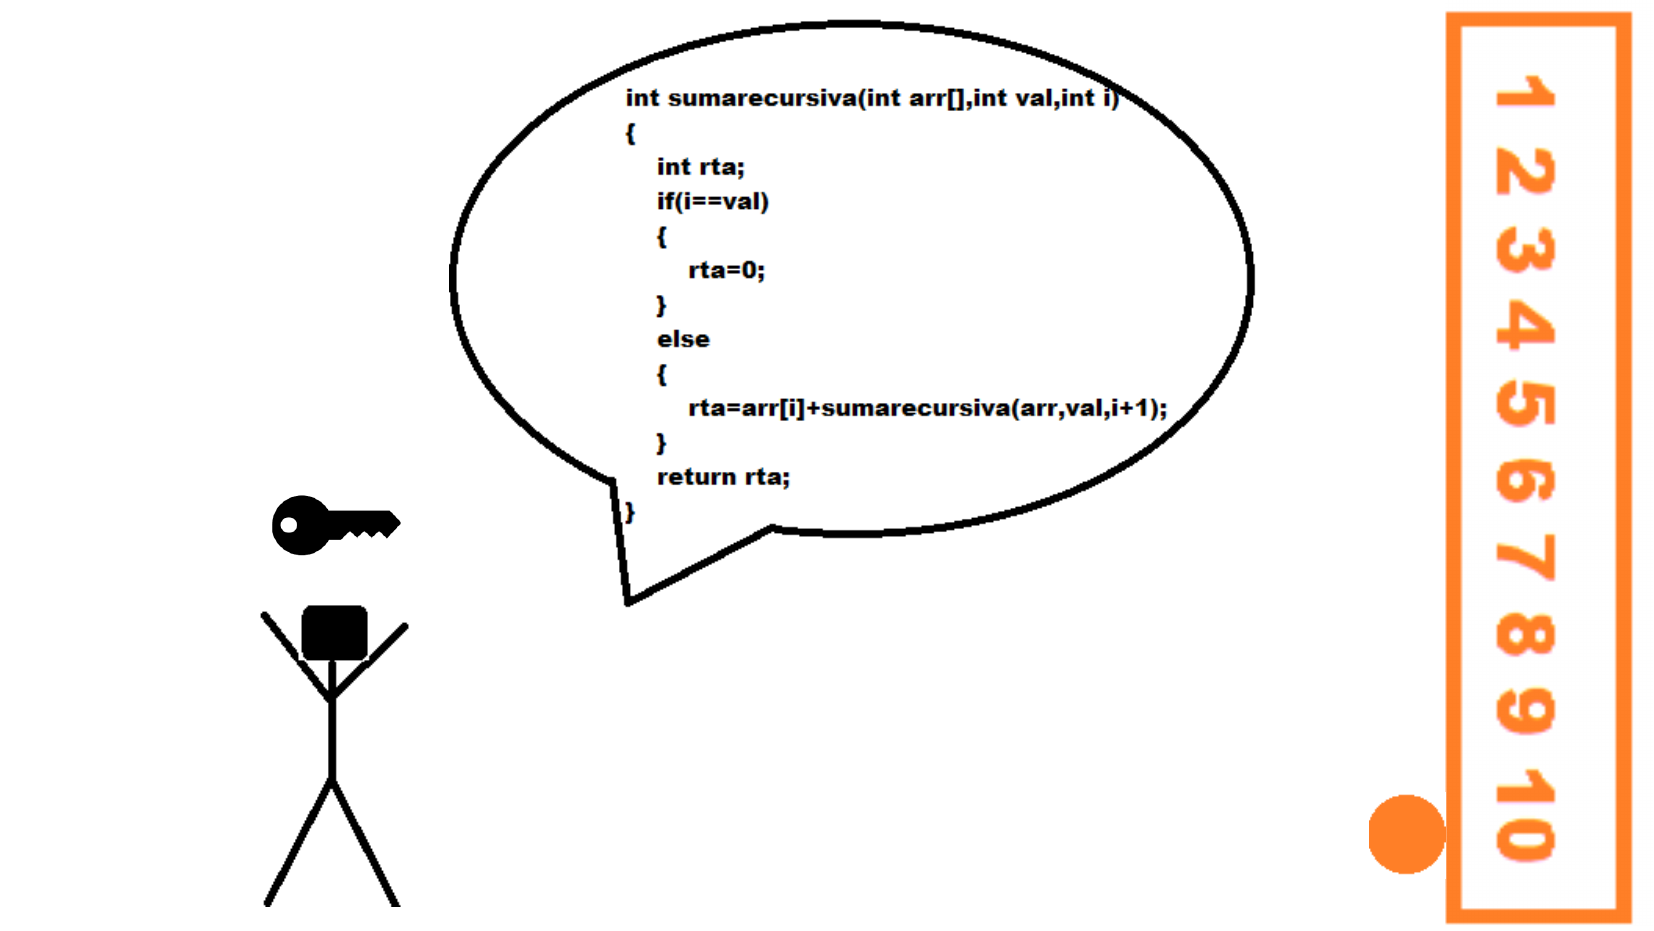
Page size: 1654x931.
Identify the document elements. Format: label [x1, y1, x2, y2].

picture [1369, 0, 1654, 926]
picture [239, 460, 426, 907]
picture [449, 17, 1288, 615]
